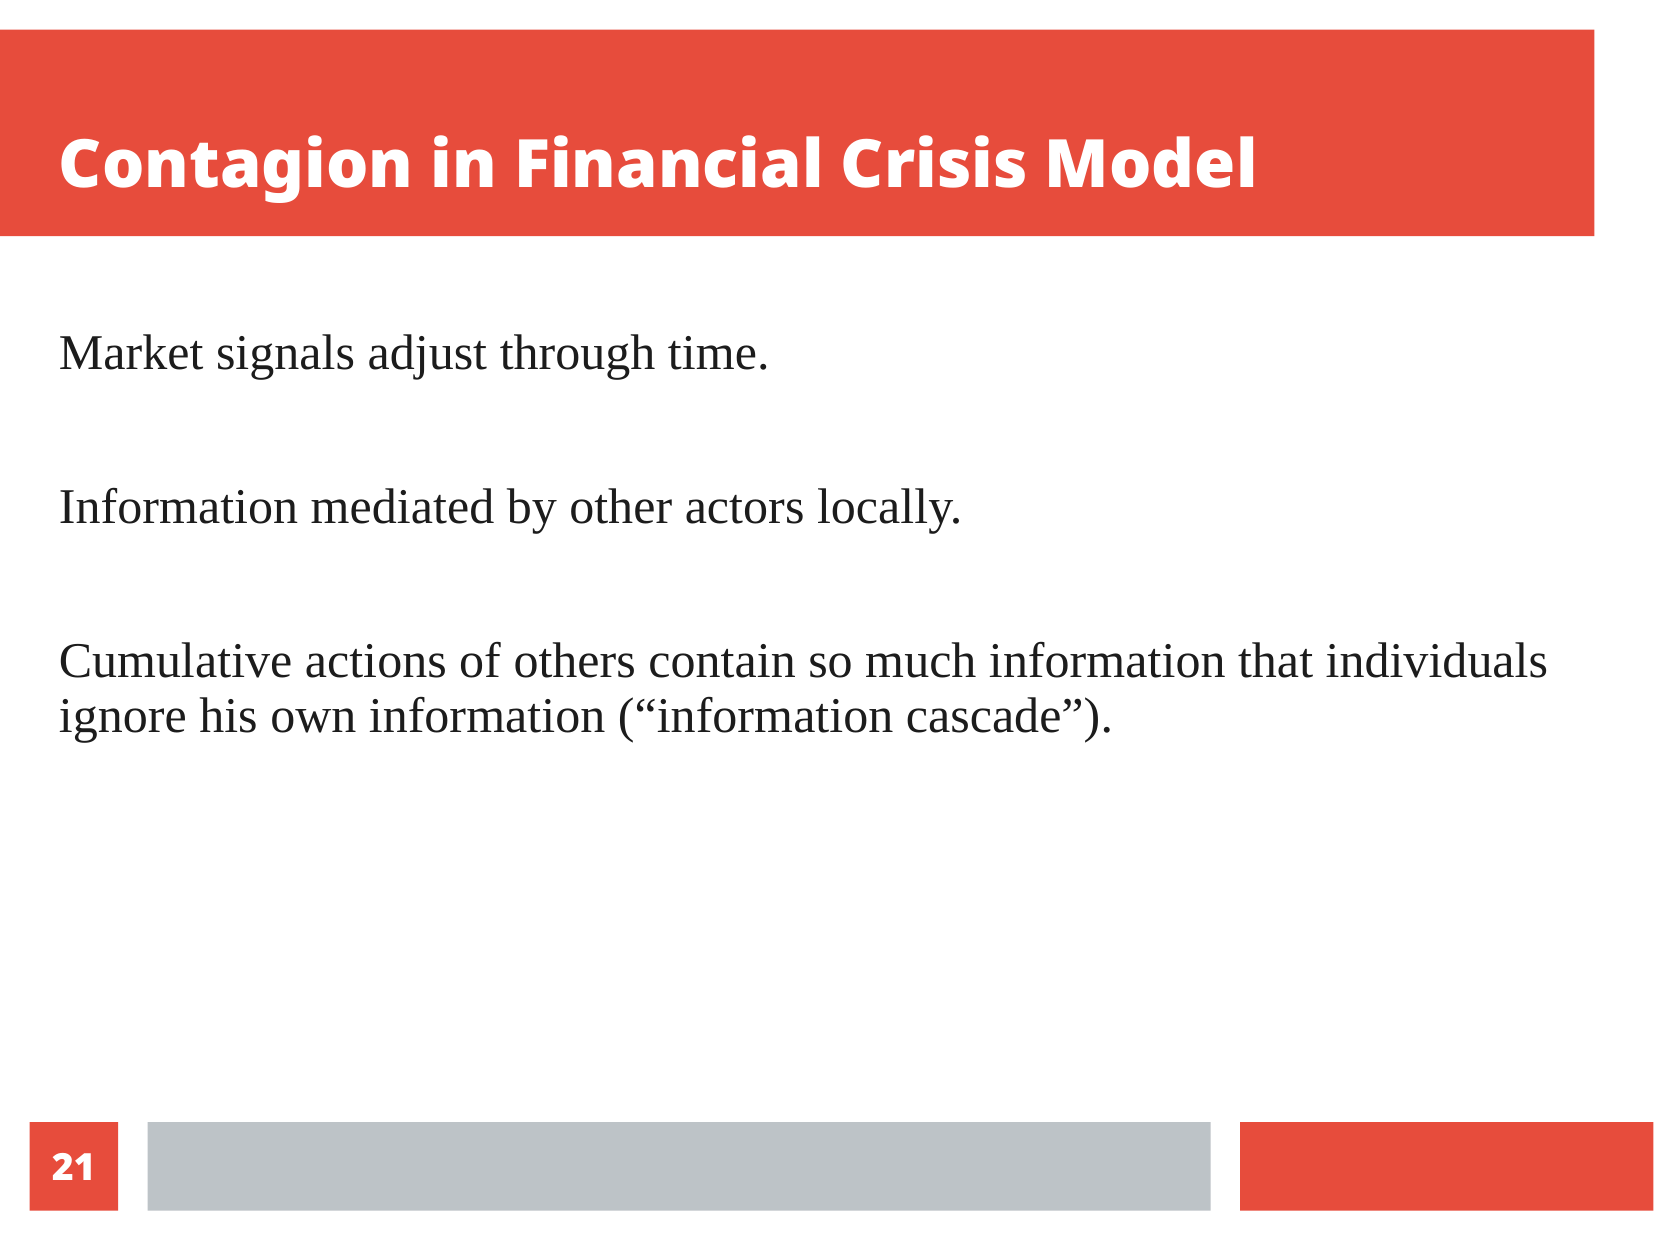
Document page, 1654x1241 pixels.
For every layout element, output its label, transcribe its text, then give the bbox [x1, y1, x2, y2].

title Contagion in Financial Crisis Model [59, 59, 1595, 207]
list Market signals adjust through time. Information mediated by other actors locally. Cumulative actions of others contain so much information that individuals ignore his own information (“information cascade”). [59, 324, 1565, 1093]
